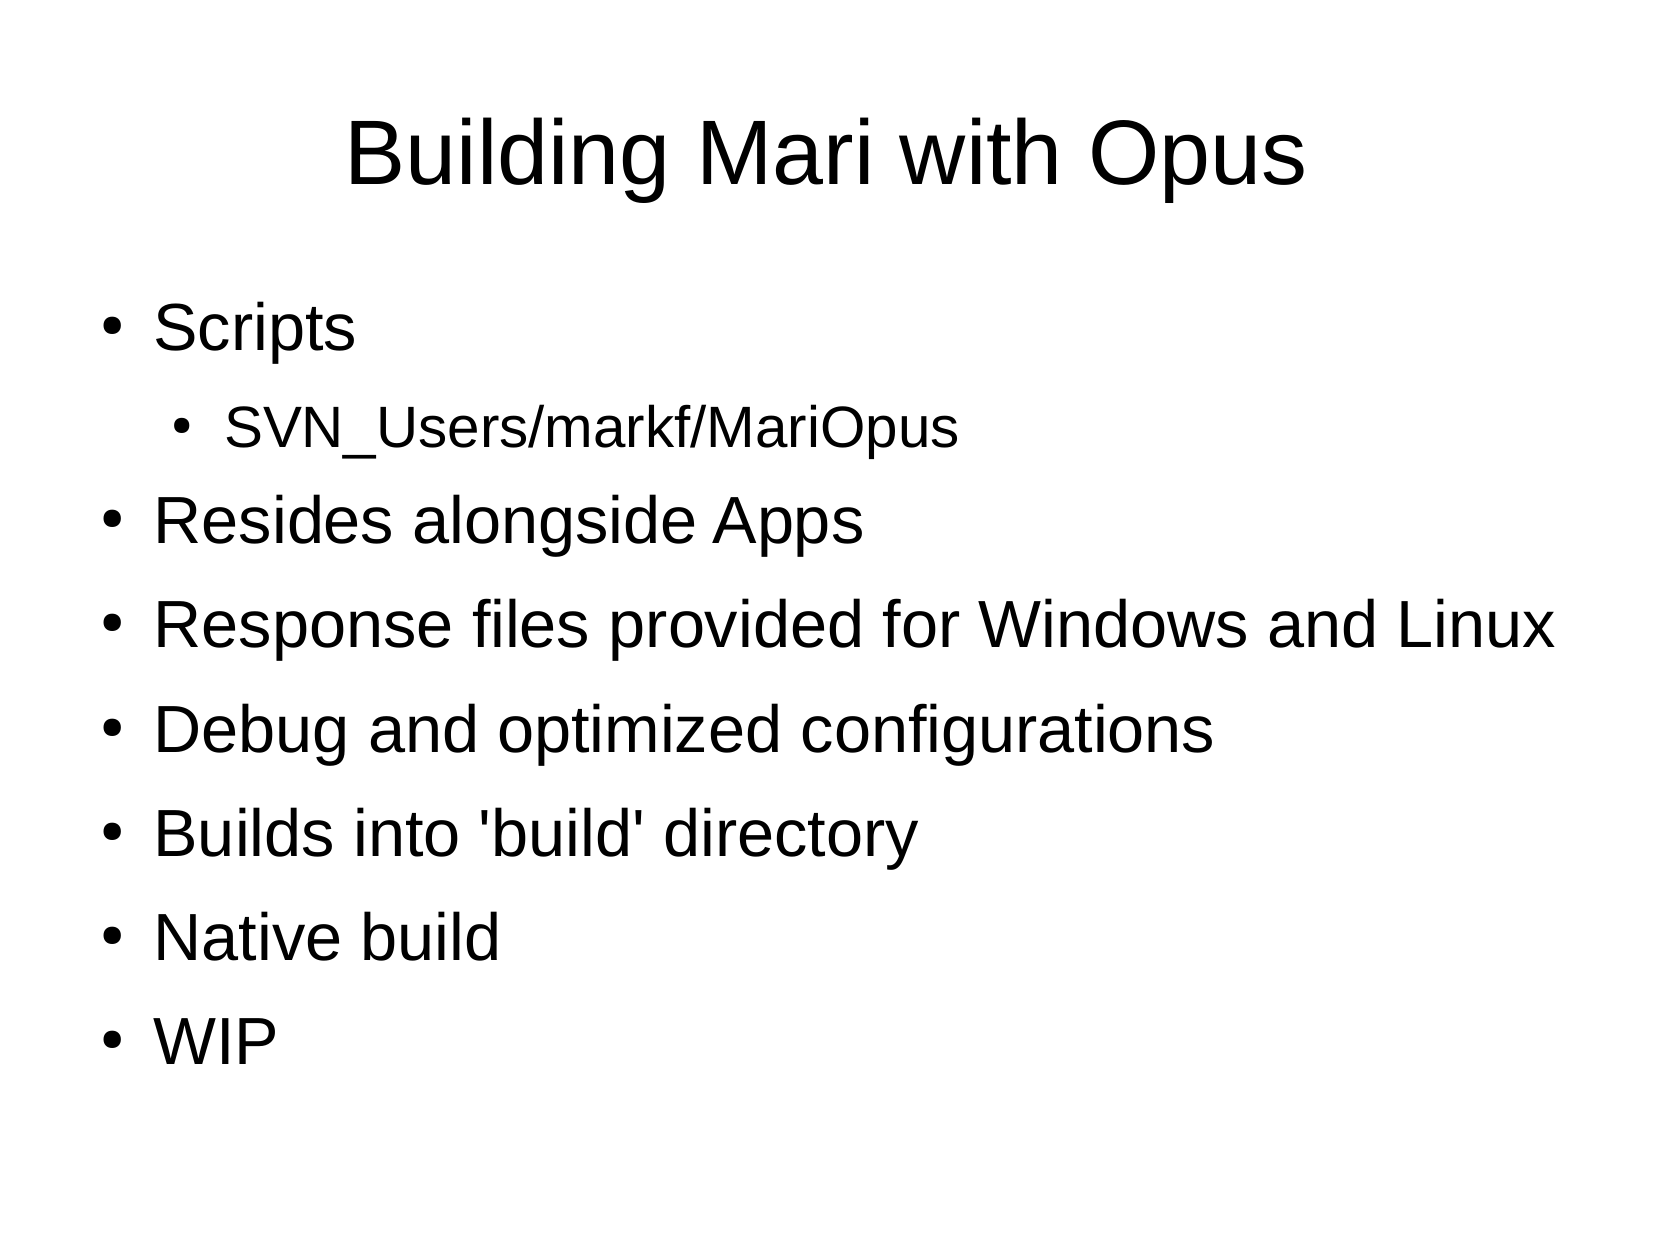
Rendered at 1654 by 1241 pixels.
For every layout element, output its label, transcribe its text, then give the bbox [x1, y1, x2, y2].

title Building Mari with Opus [82, 49, 1571, 257]
list Scripts SVN_Users/markf/MariOpus Resides alongside Apps Response files provided for Windows and Linux Debug and optimized configurations Builds into 'build' directory Native build WIP [82, 290, 1571, 1109]
